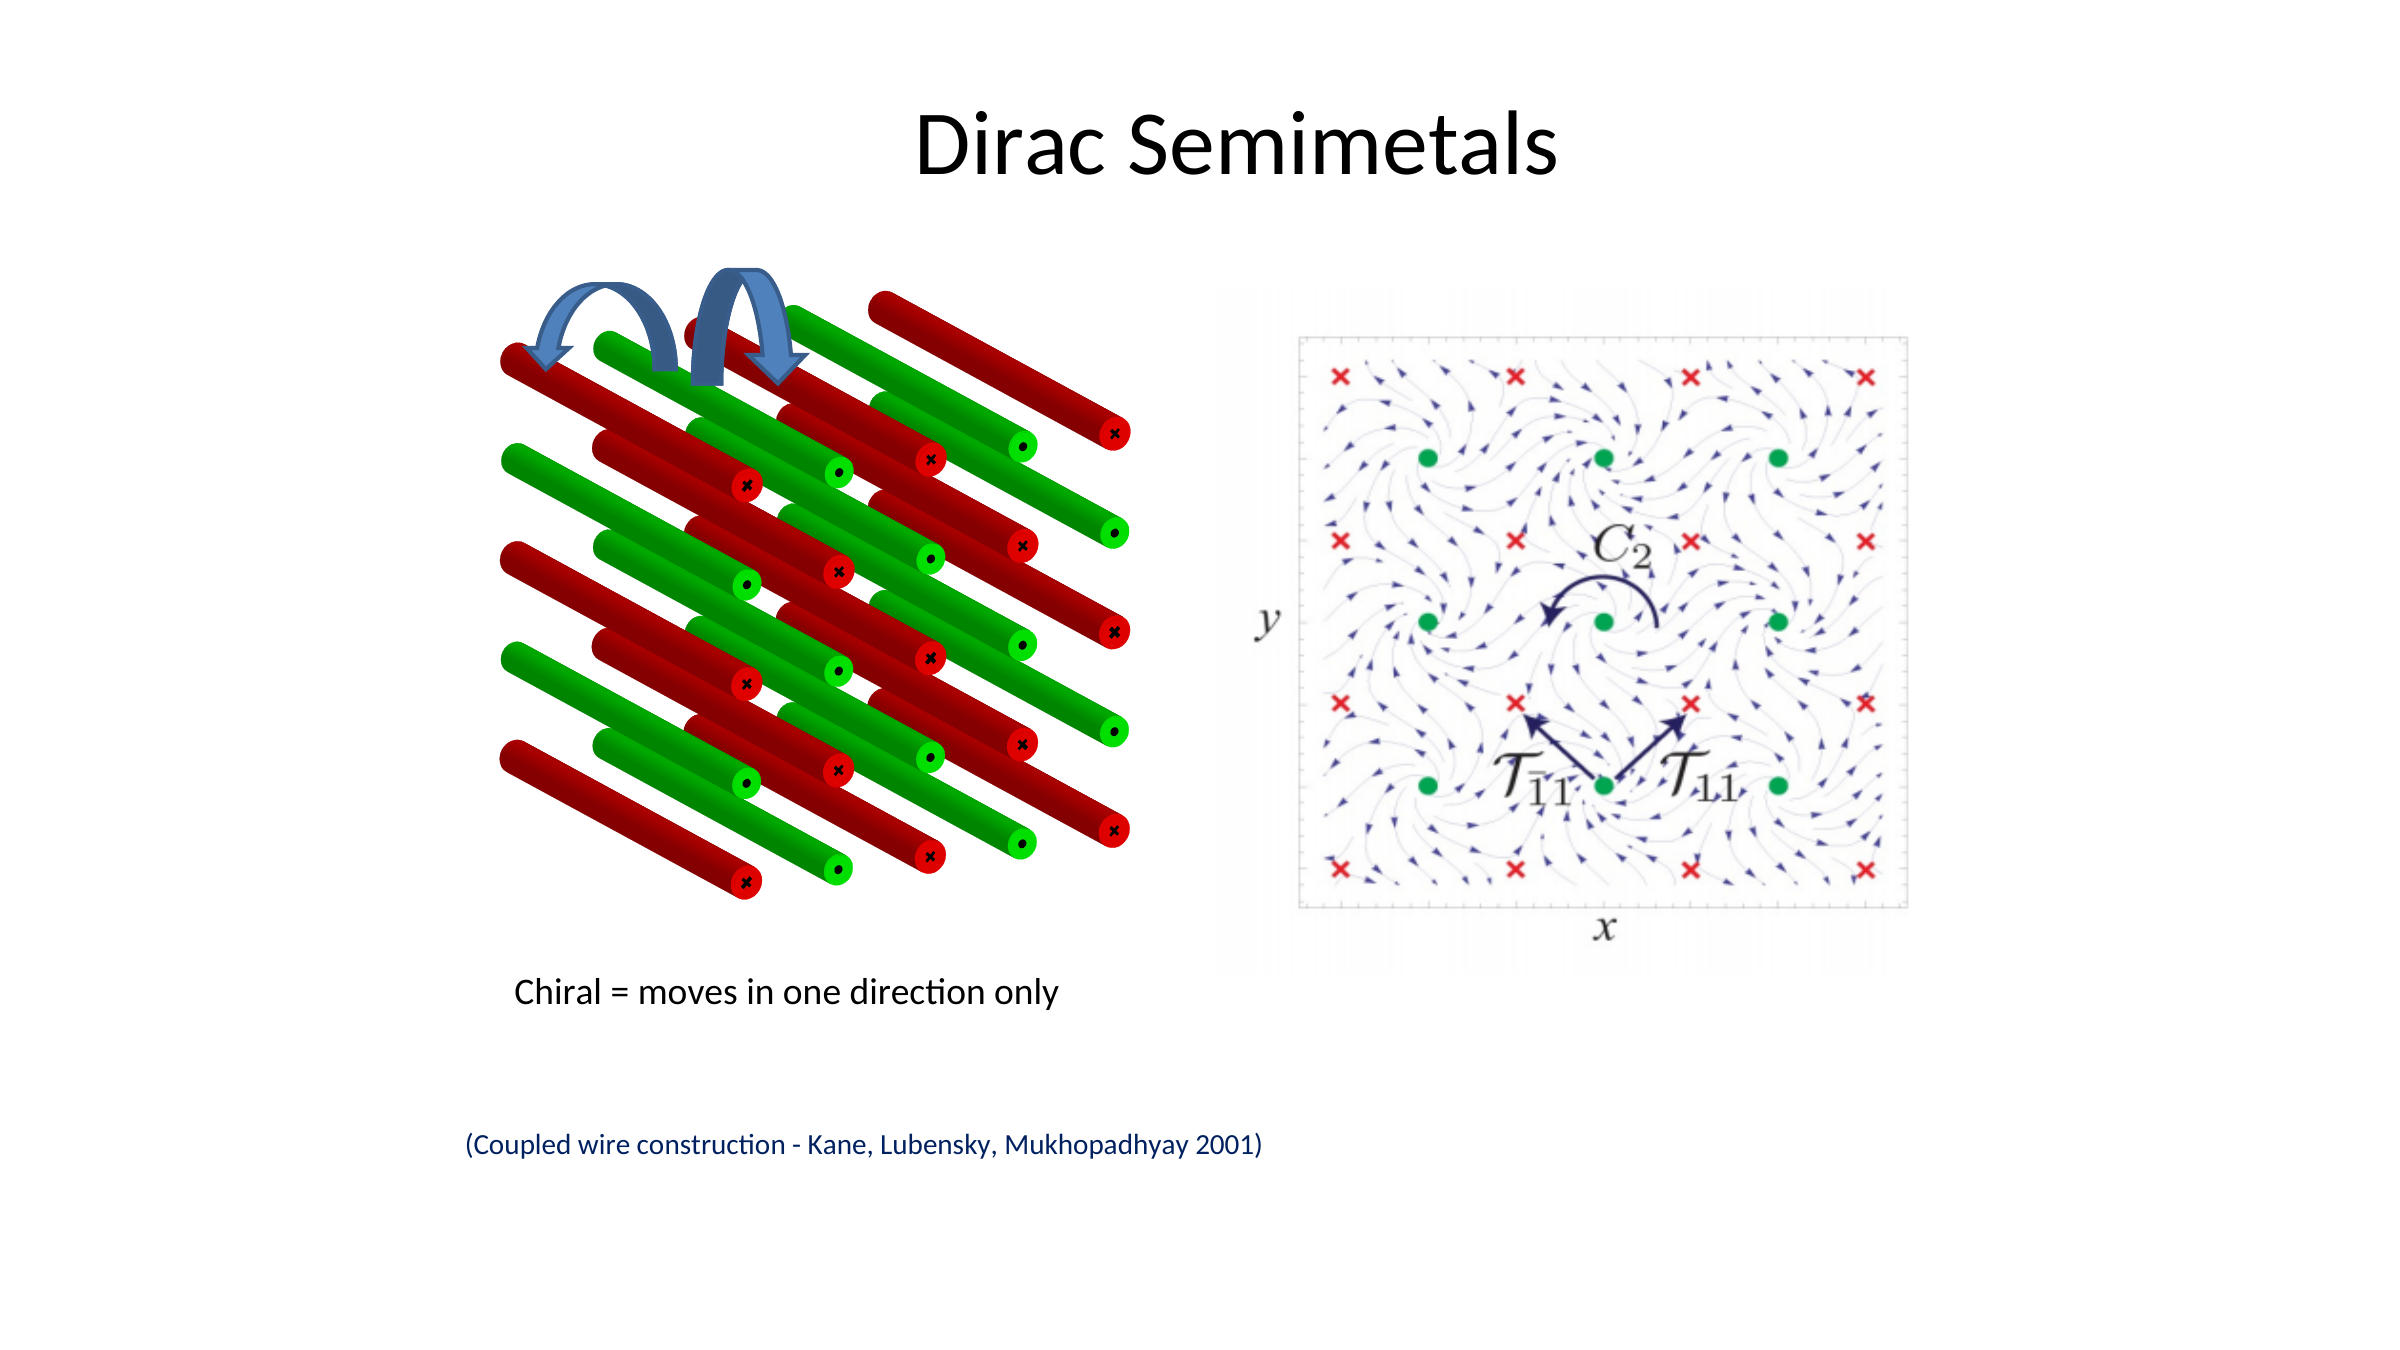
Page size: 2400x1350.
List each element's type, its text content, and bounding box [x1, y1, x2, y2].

text_box [526, 284, 676, 370]
picture [499, 290, 1132, 900]
text_box Dirac Semimetals [900, 75, 2131, 200]
text_box (Coupled wire construction - Kane, Lubensky, Mukhopadhyay 2001) [450, 1117, 1279, 1168]
text_box Chiral = moves in one direction only [499, 958, 1075, 1020]
text_box [692, 270, 806, 384]
picture [1215, 269, 1966, 976]
